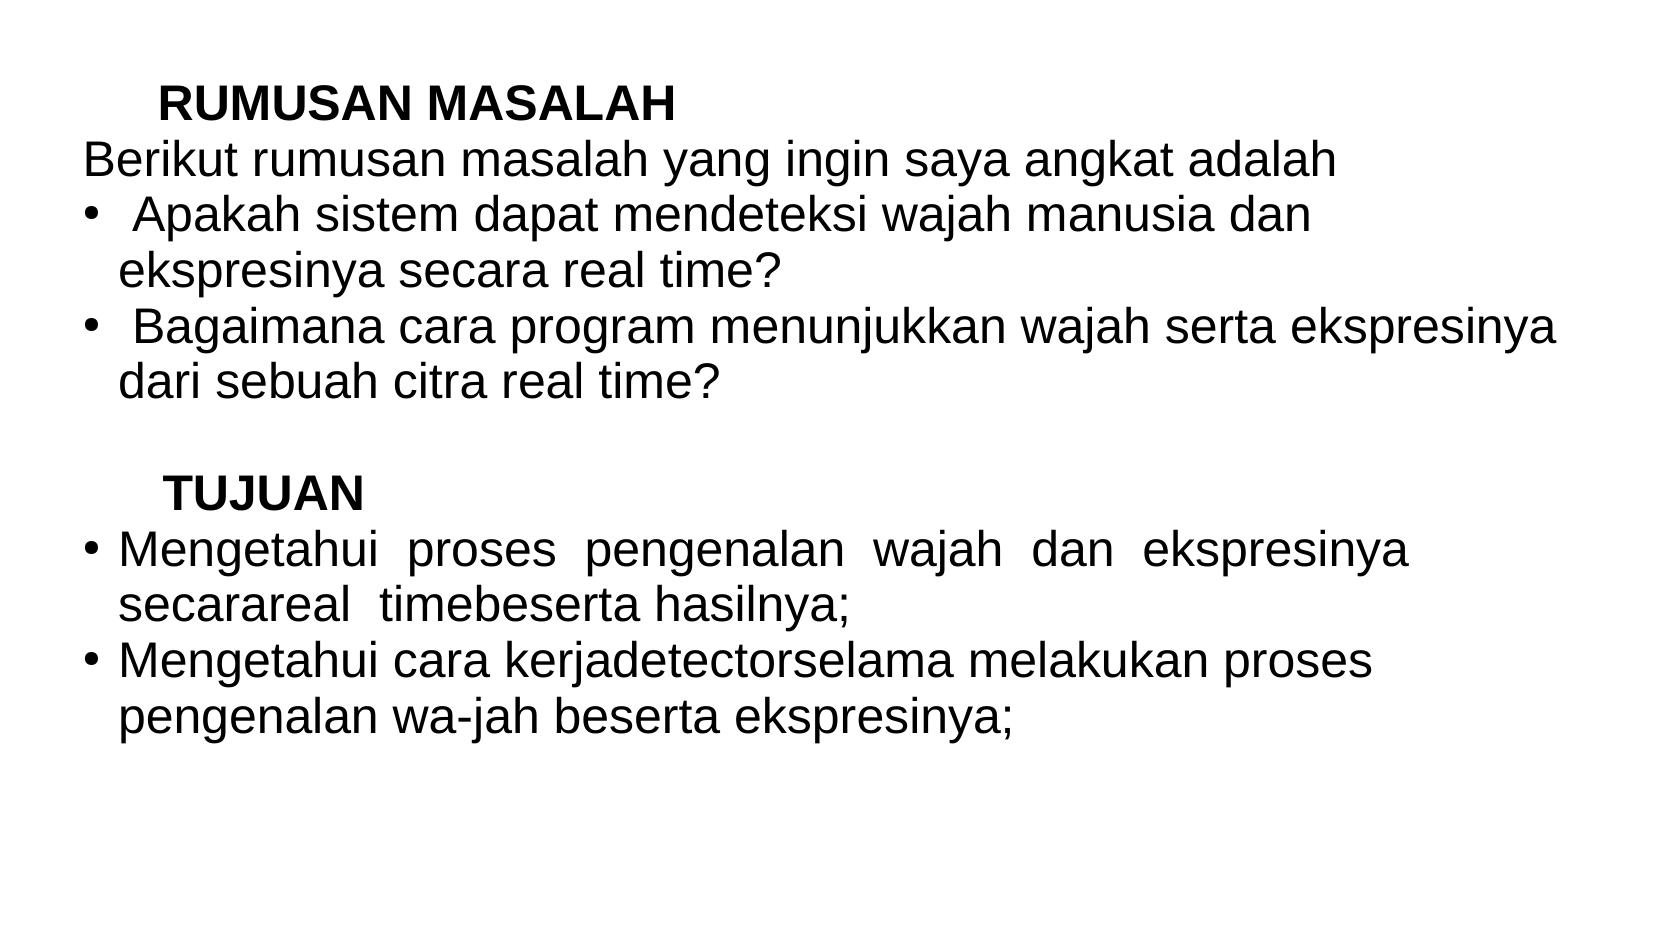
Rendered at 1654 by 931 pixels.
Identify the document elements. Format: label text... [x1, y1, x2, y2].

subtitle RUMUSAN MASALAH Berikut rumusan masalah yang ingin saya angkat adalah Apakah sistem dapat mendeteksi wajah manusia dan ekspresinya secara real time? Bagaimana cara program menunjukkan wajah serta ekspresinya dari sebuah citra real time? TUJUAN Mengetahui proses pengenalan wajah dan ekspresinya secarareal timebeserta hasilnya; Mengetahui cara kerjadetectorselama melakukan proses pengenalan wa-jah beserta ekspresinya; [82, 75, 1571, 826]
